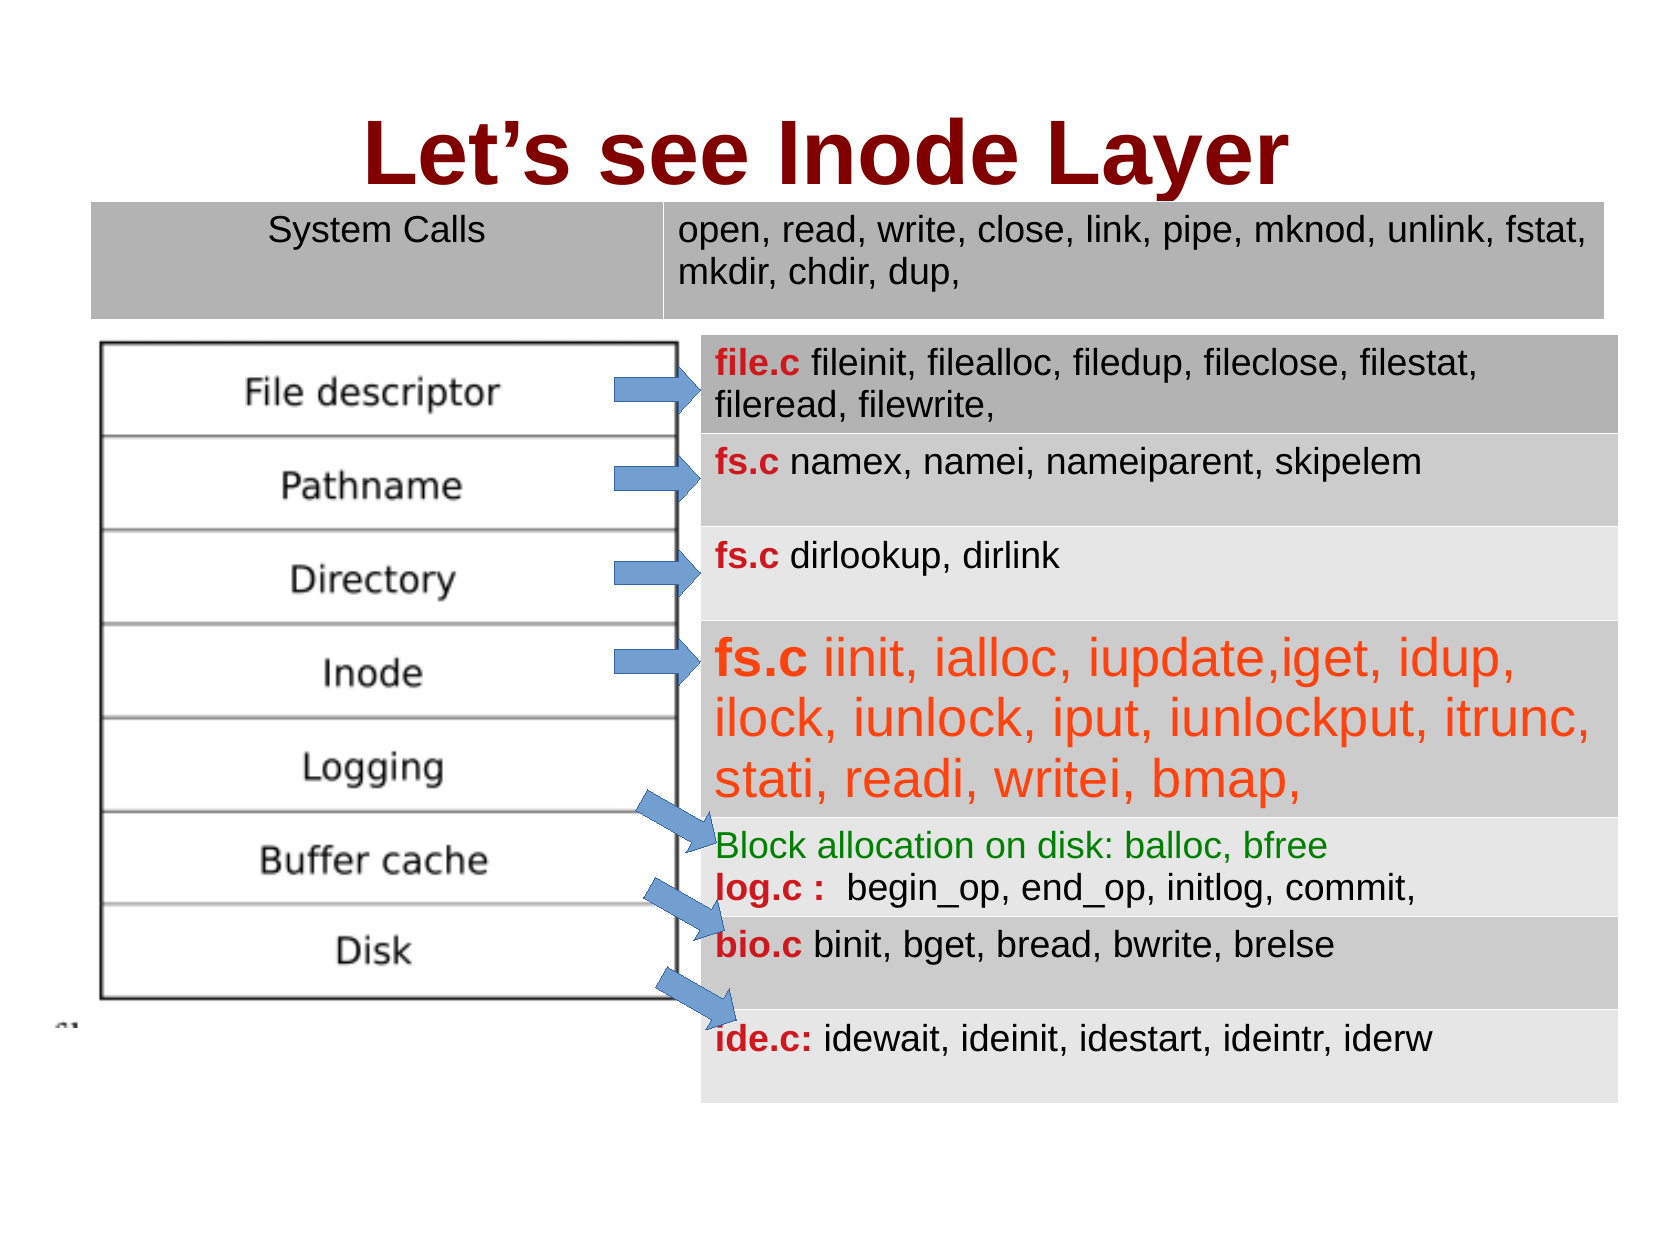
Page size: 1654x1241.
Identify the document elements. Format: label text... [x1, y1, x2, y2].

table_header file.c fileinit, filealloc, filedup, fileclose, filestat, fileread, filewrite, [701, 335, 1618, 433]
title Let’s see Inode Layer [82, 49, 1571, 257]
text_box [655, 966, 737, 1030]
table_cell ide.c: idewait, ideinit, idestart, ideintr, iderw [701, 1010, 1618, 1103]
table_cell fs.c dirlookup, dirlink [701, 527, 1618, 620]
text_box [643, 877, 725, 941]
table_cell Block allocation on disk: balloc, bfree log.c : begin_op, end_op, initlog, commit, [701, 818, 1618, 916]
table_cell fs.c namex, namei, nameiparent, skipelem [701, 434, 1618, 526]
table_cell bio.c binit, bget, bread, bwrite, brelse [701, 917, 1618, 1009]
picture [47, 310, 726, 1028]
text_box [614, 637, 701, 686]
table_cell fs.c iinit, ialloc, iupdate,iget, idup, ilock, iunlock, iput, iunlockput, itrunc, stati, readi, writei, bmap, [701, 621, 1618, 817]
text_box [635, 789, 717, 853]
text_box [614, 454, 701, 503]
text_box [614, 366, 701, 414]
table_header open, read, write, close, link, pipe, mknod, unlink, fstat, mkdir, chdir, dup, [664, 202, 1604, 319]
text_box [614, 549, 701, 597]
table_header System Calls [91, 202, 663, 319]
